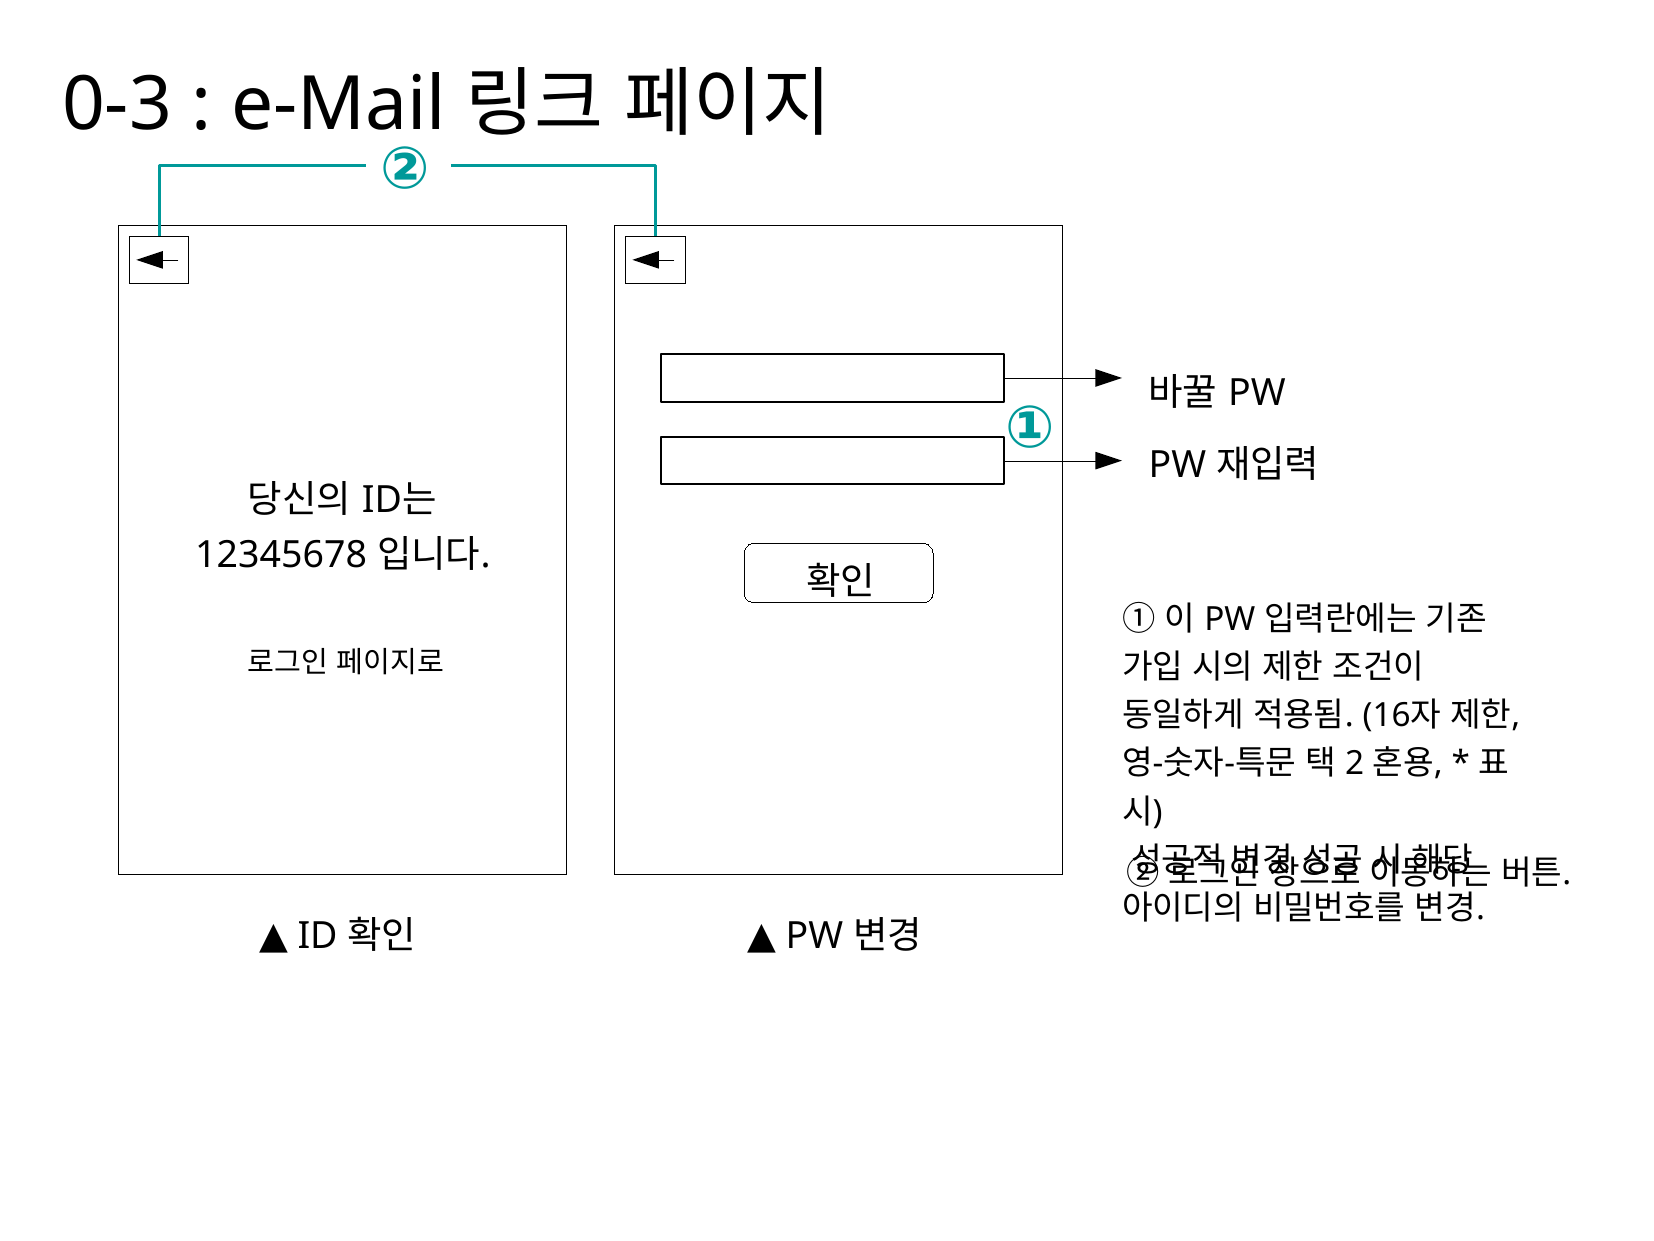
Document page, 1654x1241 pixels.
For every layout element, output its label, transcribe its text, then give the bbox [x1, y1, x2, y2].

text_box ▲ ID 확인 [244, 897, 438, 957]
text_box 바꿀 PW [1133, 354, 1305, 413]
text_box ② 로그인 창으로 이동하는 버튼. [1111, 838, 1595, 931]
text_box [118, 225, 567, 875]
text_box PW 재입력 [1133, 426, 1347, 485]
text_box ① [990, 377, 1075, 461]
text_box ▲ PW 변경 [732, 897, 957, 957]
text_box ② [366, 118, 451, 201]
text_box 0-3 : e-Mail 링크 페이지 [47, 35, 1347, 137]
text_box 확인 [791, 543, 892, 602]
text_box 당신의 ID는 12345678 입니다. 로그인 페이지로 [180, 461, 520, 650]
text_box ① 이 PW 입력란에는 기존 가입 시의 제한 조건이 동일하게 적용됨. (16자 제한, 영-숫자-특문 택 2 혼용, * 표시) 성공적 변경 성공 시 해당 아이디의 비밀번호를 변경. [1107, 584, 1560, 908]
text_box [614, 225, 1063, 875]
